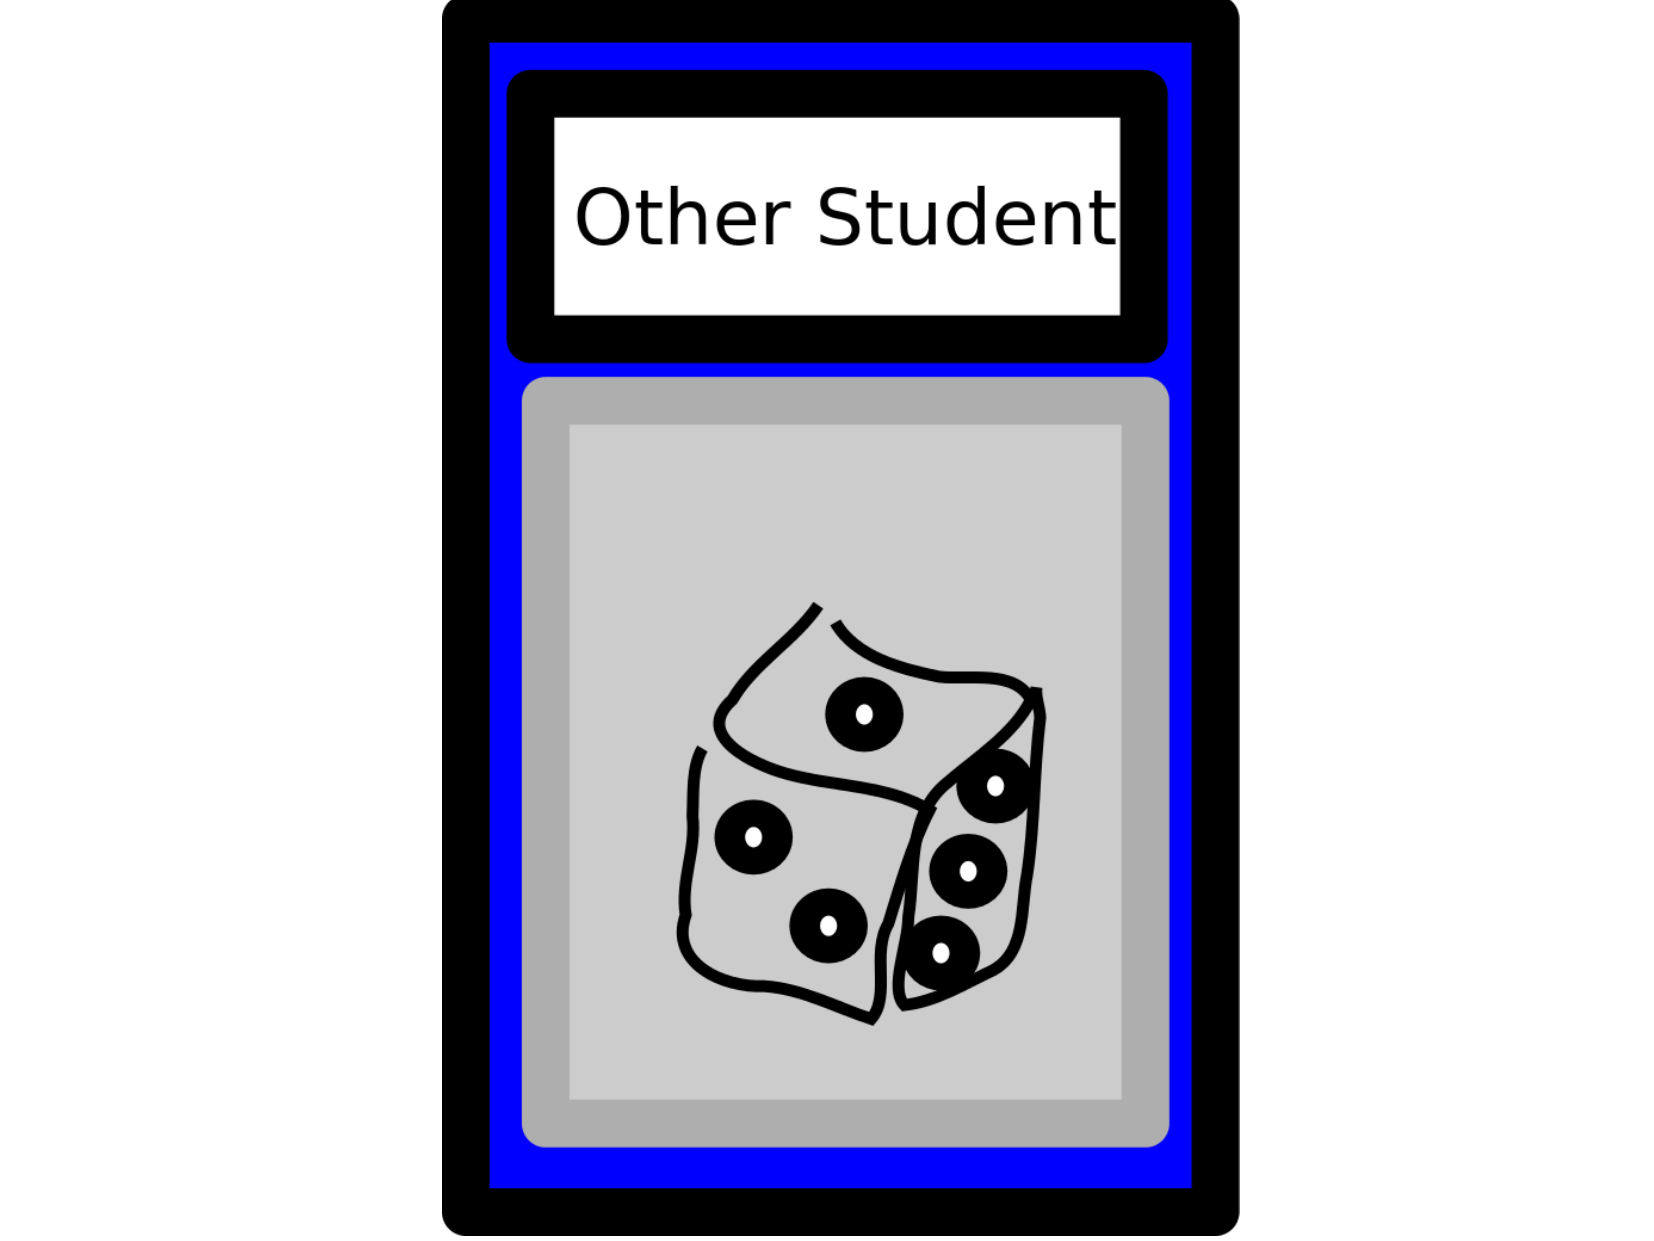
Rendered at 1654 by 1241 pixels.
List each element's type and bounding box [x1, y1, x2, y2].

picture [442, 0, 1240, 1236]
